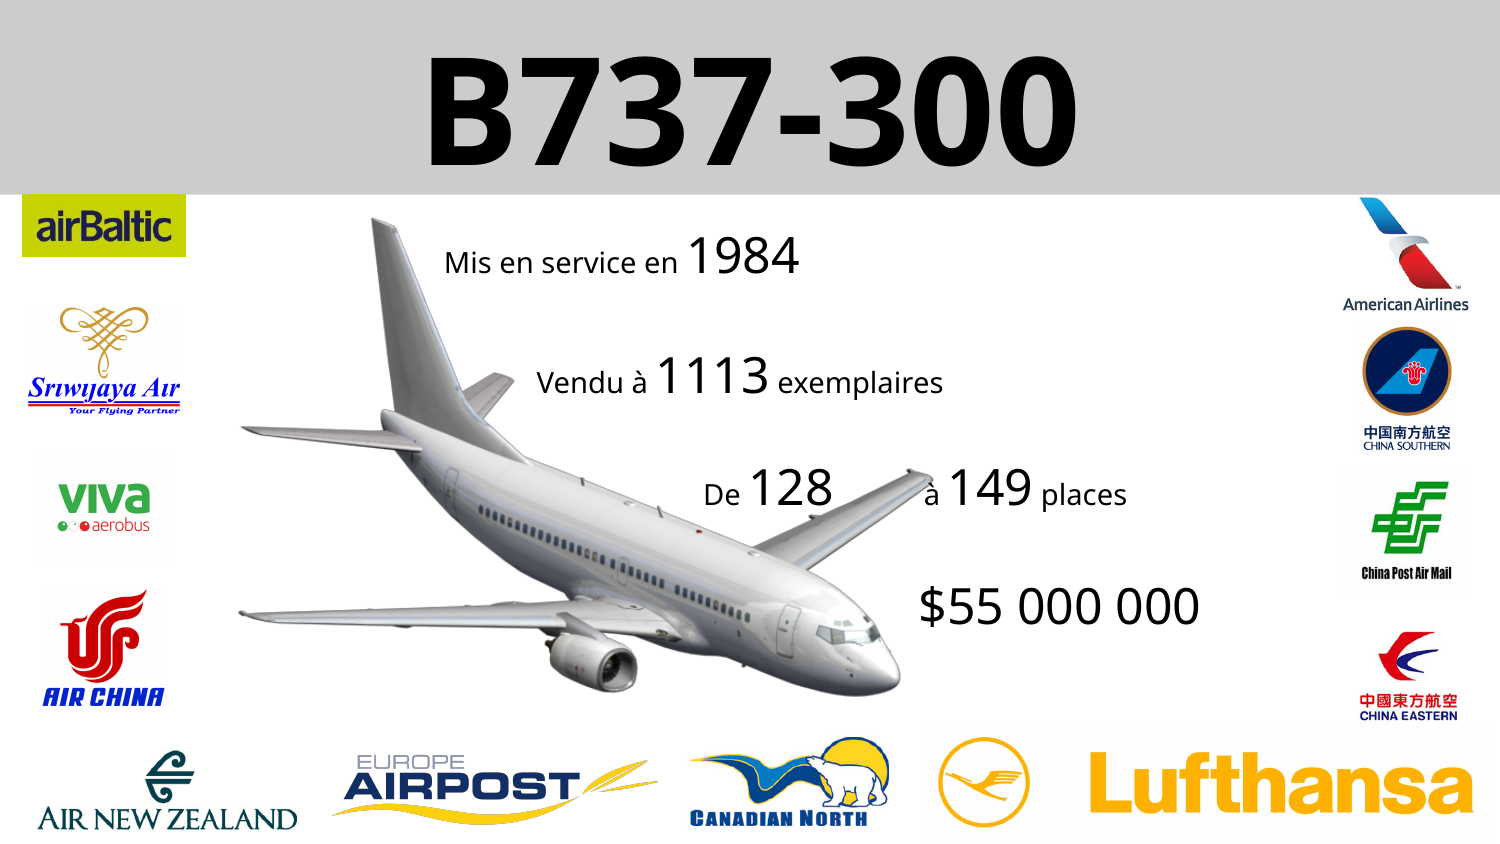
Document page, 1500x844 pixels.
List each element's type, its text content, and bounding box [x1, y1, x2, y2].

text_box Mis en service en 1984 [428, 214, 921, 293]
picture [1356, 320, 1455, 454]
text_box Vendu à 1113 exemplaires [521, 328, 1014, 411]
text_box $55 000 000 [903, 559, 1241, 638]
picture [1342, 190, 1469, 317]
picture [1342, 471, 1469, 597]
picture [22, 193, 1490, 844]
text_box De 128 à 149 places [688, 446, 1257, 524]
text_box B737-300 [0, 0, 1500, 193]
